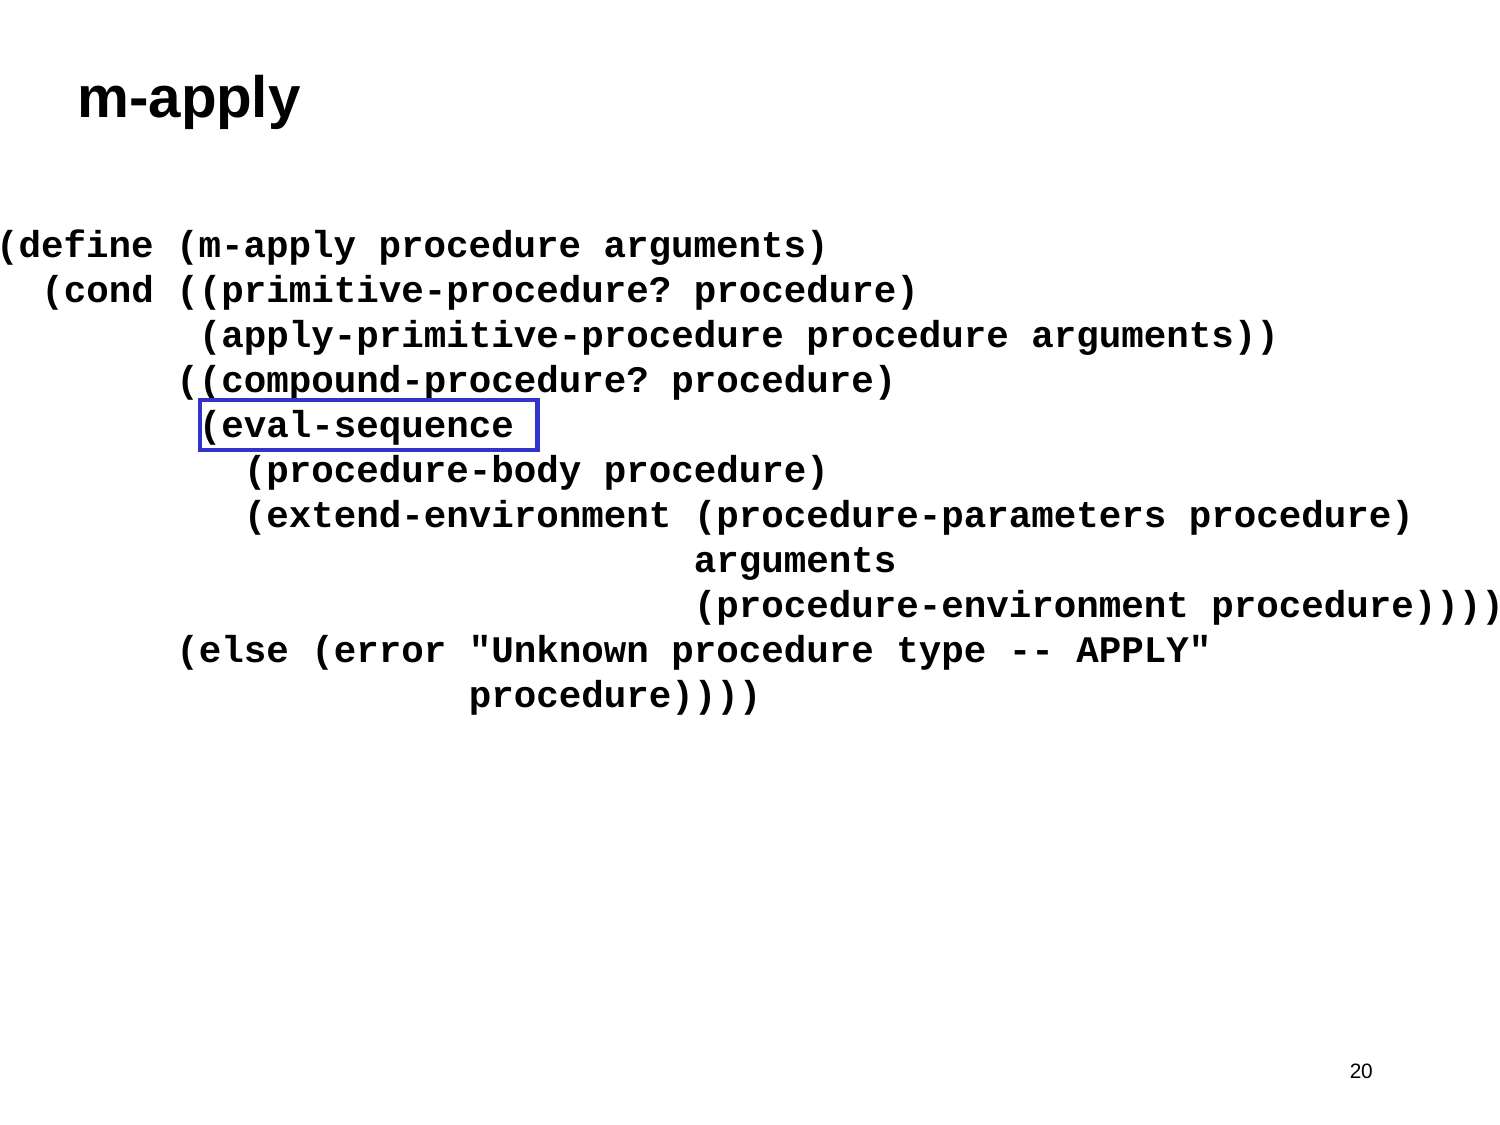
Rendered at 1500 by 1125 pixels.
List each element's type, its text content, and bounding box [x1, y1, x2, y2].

text_box (define (m-apply procedure arguments) (cond ((primitive-procedure? procedure) (apply-primitive-procedure procedure arguments)) ((compound-procedure? procedure) (eval-sequence (procedure-body procedure) (extend-environment (procedure-parameters procedure) arguments (procedure-environment procedure)))) (else (error "Unknown procedure type -- APPLY" procedure)))) [0, 212, 1500, 792]
text_box m-apply [62, 24, 1338, 163]
text_box <number> [1025, 1049, 1388, 1101]
